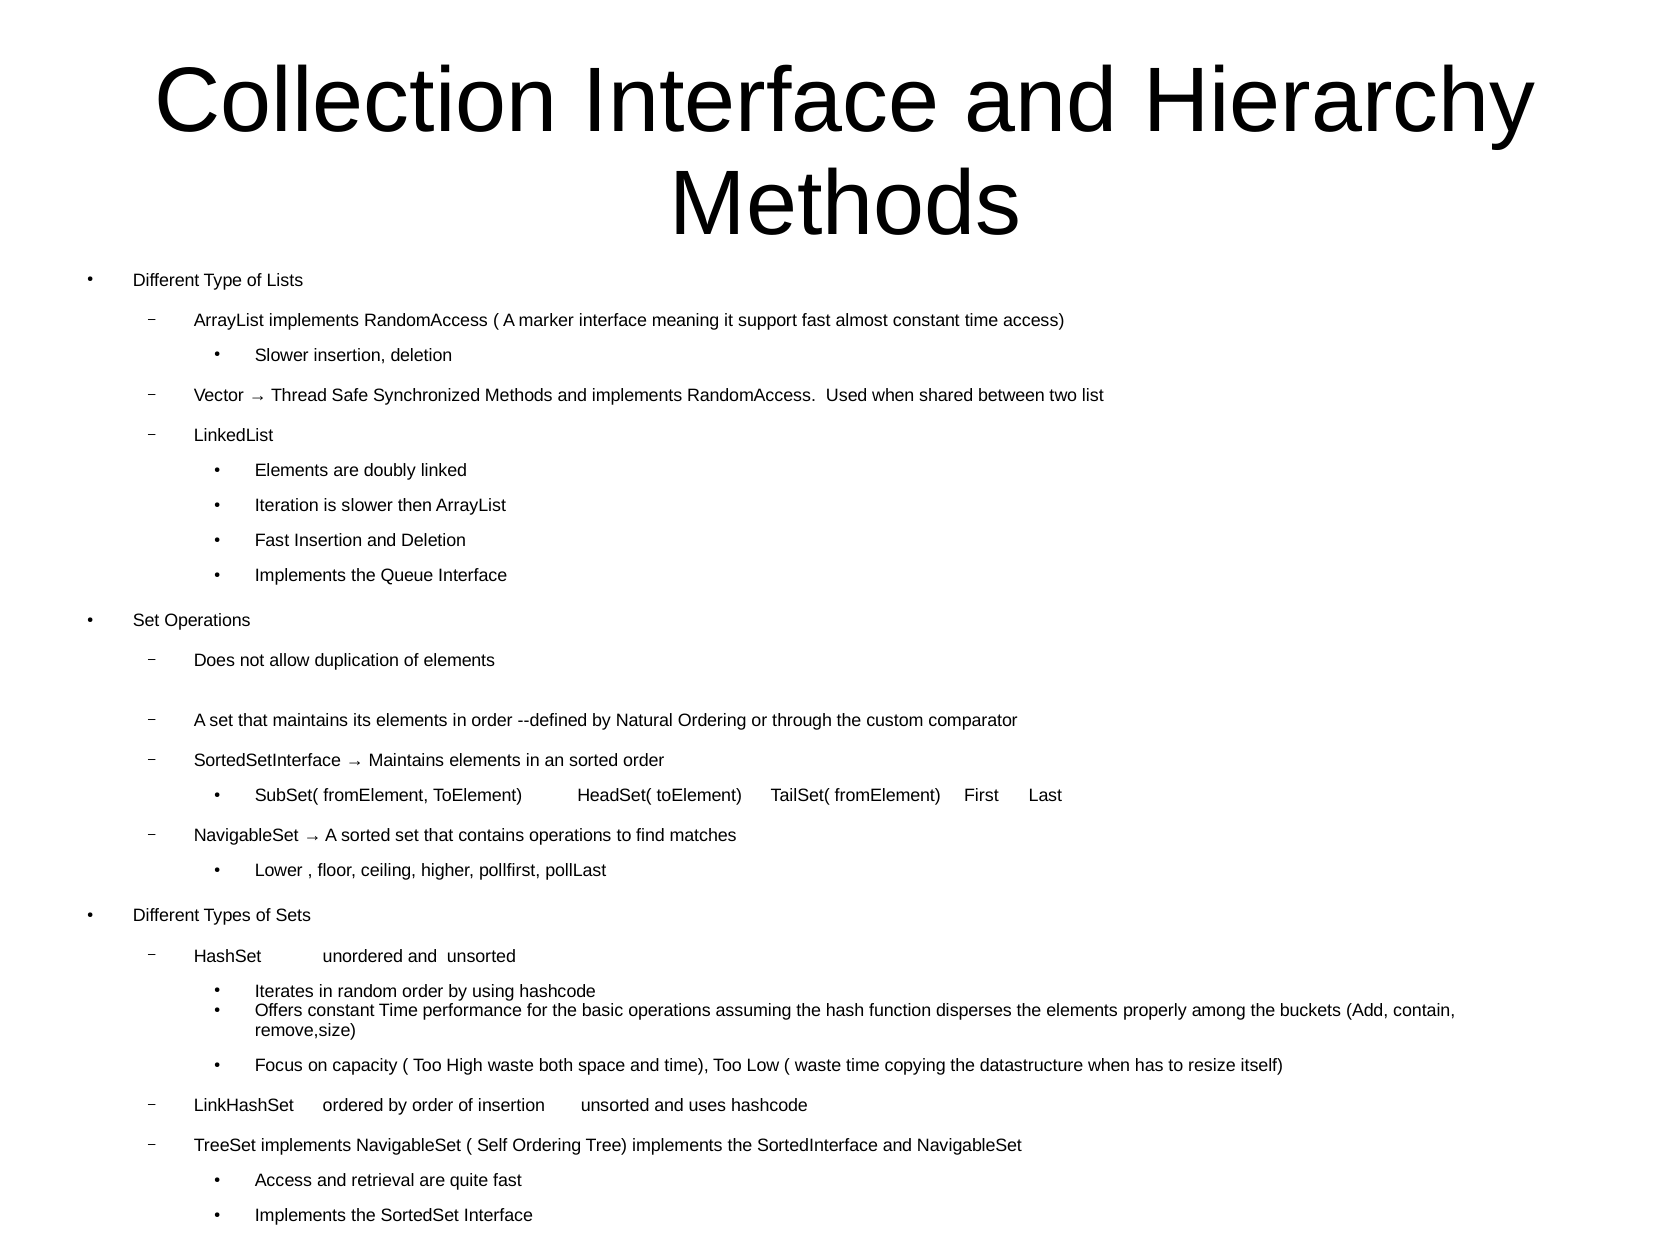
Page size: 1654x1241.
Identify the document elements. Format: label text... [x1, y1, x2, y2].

list Different Type of Lists ArrayList implements RandomAccess ( A marker interface meaning it support fast almost constant time access) Slower insertion, deletion Vector → Thread Safe Synchronized Methods and implements RandomAccess. Used when shared between two list LinkedList Elements are doubly linked Iteration is slower then ArrayList Fast Insertion and Deletion Implements the Queue Interface Set Operations Does not allow duplication of elements A set that maintains its elements in order --defined by Natural Ordering or through the custom comparator SortedSetInterface → Maintains elements in an sorted order SubSet( fromElement, ToElement) HeadSet( toElement) TailSet( fromElement) First Last NavigableSet → A sorted set that contains operations to find matches Lower , floor, ceiling, higher, pollfirst, pollLast Different Types of Sets HashSet unordered and unsorted Iterates in random order by using hashcode Offers constant Time performance for the basic operations assuming the hash function disperses the elements properly among the buckets (Add, contain, remove,size) Focus on capacity ( Too High waste both space and time), Too Low ( waste time copying the datastructure when has to resize itself) LinkHashSet ordered by order of insertion unsorted and uses hashcode TreeSet implements NavigableSet ( Self Ordering Tree) implements the SortedInterface and NavigableSet Access and retrieval are quite fast Implements the SortedSet Interface [71, 270, 1561, 1231]
title Collection Interface and Hierarchy Methods [56, 47, 1636, 256]
